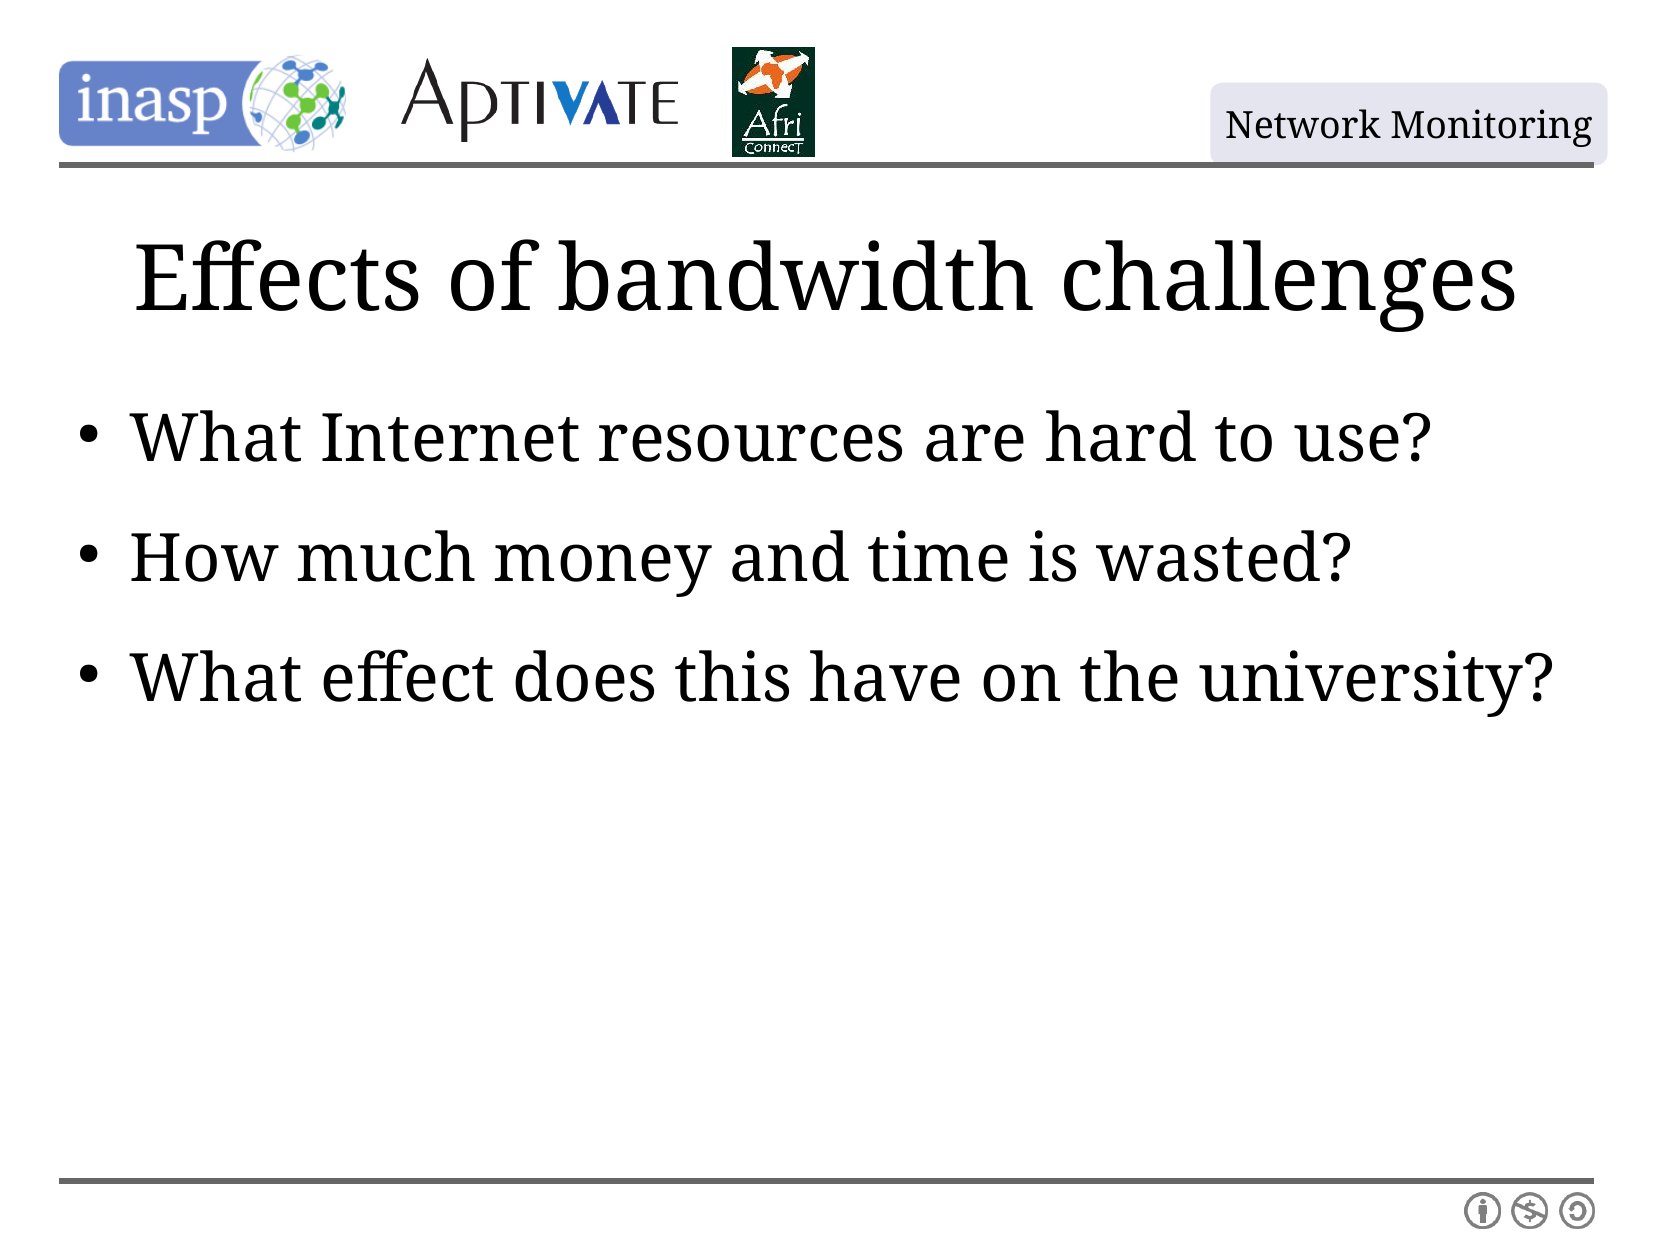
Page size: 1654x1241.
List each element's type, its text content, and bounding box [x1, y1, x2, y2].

title Effects of bandwidth challenges [59, 212, 1595, 343]
list What Internet resources are hard to use? How much money and time is wasted? What effect does this have on the university? [59, 389, 1595, 1109]
picture [732, 47, 815, 157]
picture [401, 58, 678, 142]
picture [1559, 1192, 1595, 1229]
picture [1464, 1192, 1501, 1229]
picture [59, 47, 355, 160]
picture [1511, 1192, 1548, 1229]
